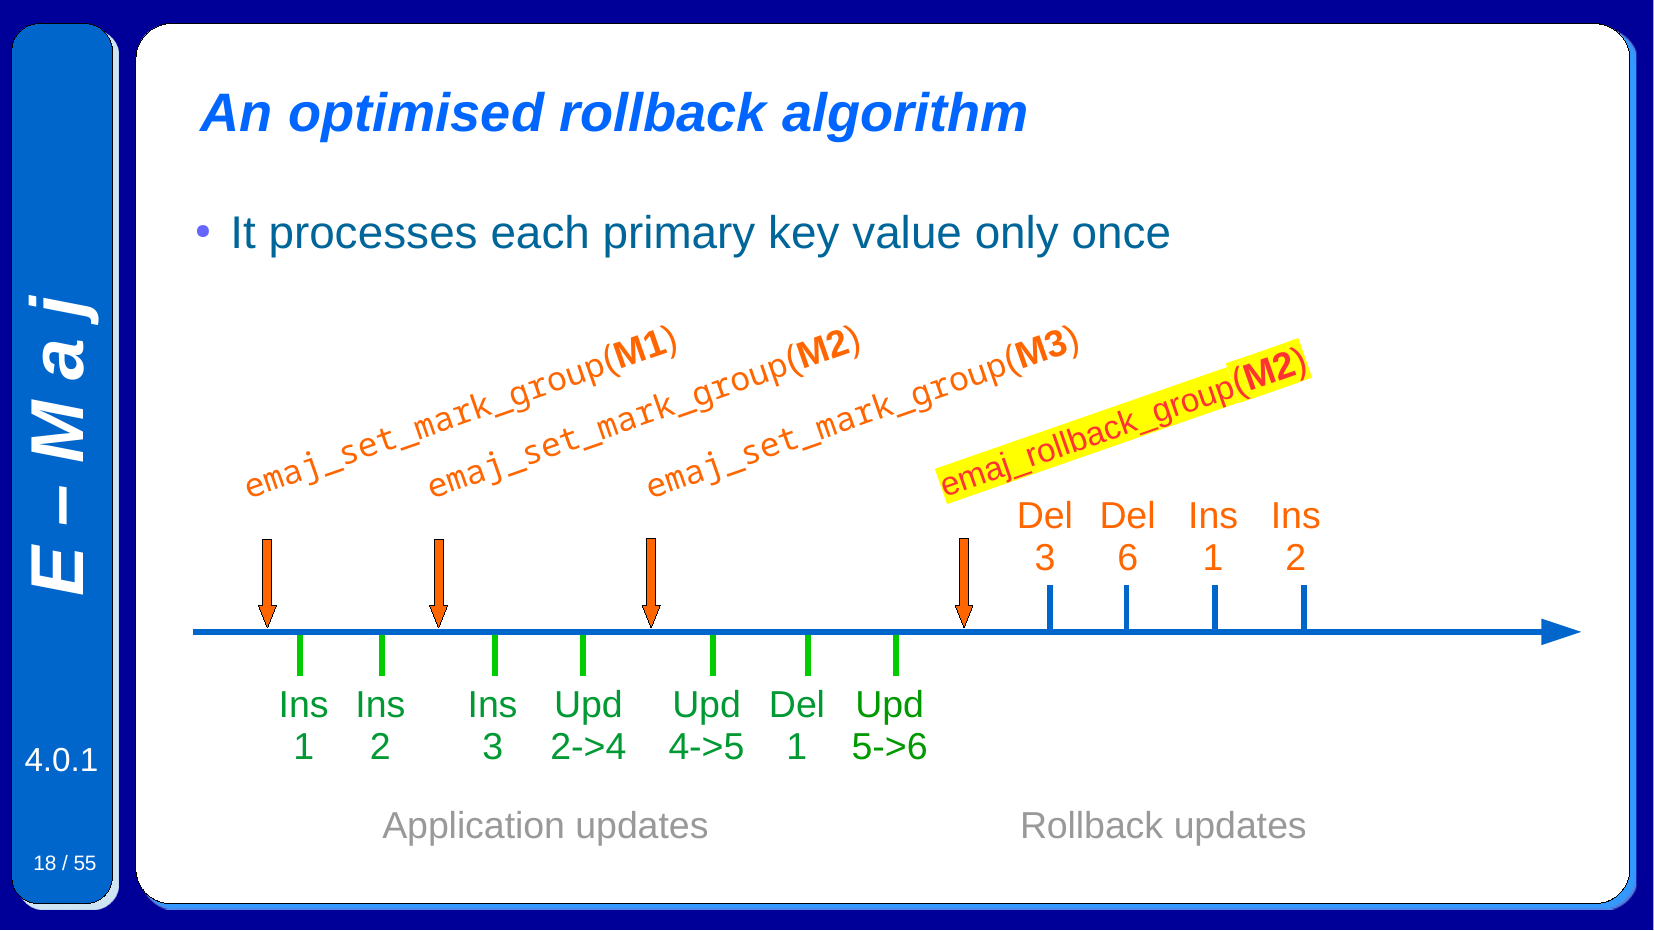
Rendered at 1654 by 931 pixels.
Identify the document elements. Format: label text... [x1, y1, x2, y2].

text_box Rollback updates [1005, 796, 1428, 854]
text_box emaj_set_mark_group(M3) [622, 302, 1105, 530]
text_box Upd 4->5 [653, 676, 779, 777]
text_box emaj_rollback_group(M2) [917, 313, 1369, 530]
list It processes each primary key value only once [177, 206, 1587, 827]
text_box [642, 538, 661, 628]
text_box Ins 1 [263, 676, 340, 777]
text_box emaj_set_mark_group(M1) [220, 302, 700, 530]
text_box emaj_set_mark_group(M2) [403, 302, 887, 530]
title An optimised rollback algorithm [200, 34, 1575, 191]
text_box Upd 5->6 [836, 676, 962, 777]
text_box Application updates [367, 796, 805, 854]
text_box [258, 539, 277, 628]
text_box Ins 3 [452, 676, 535, 777]
text_box Ins 1 [1187, 487, 1256, 588]
text_box Upd 2->4 [535, 676, 653, 777]
text_box Del 1 [779, 676, 836, 777]
text_box Ins 2 [340, 676, 432, 777]
text_box [429, 539, 448, 628]
text_box Del 3 [1002, 487, 1084, 588]
text_box Del 6 [1084, 487, 1187, 588]
text_box [955, 538, 973, 628]
text_box Ins 2 [1256, 487, 1347, 588]
